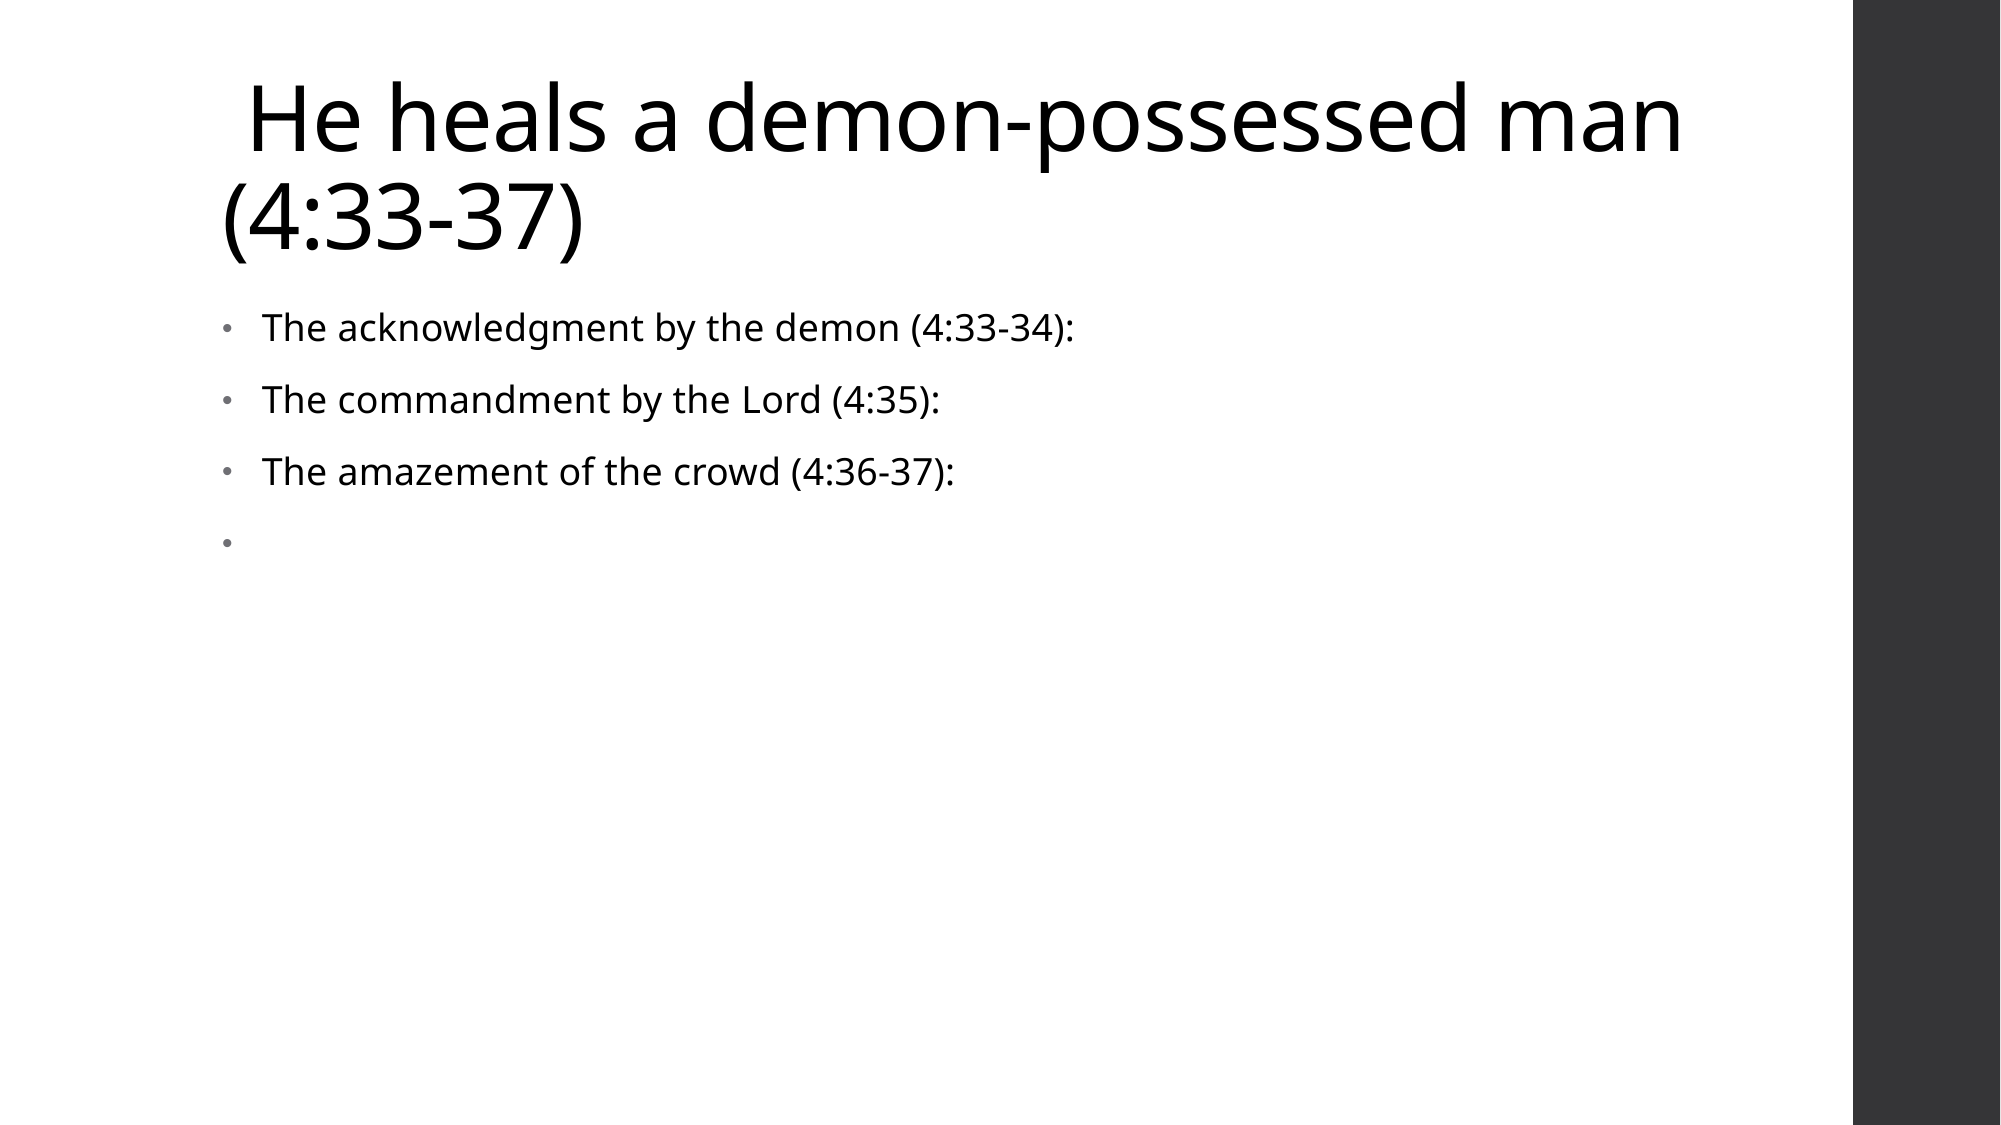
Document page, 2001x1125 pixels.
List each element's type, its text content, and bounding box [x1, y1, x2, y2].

list The acknowledgment by the demon (4:33-34): The commandment by the Lord (4:35): The amazement of the crowd (4:36-37): [206, 299, 1617, 1014]
title He heals a demon-possessed man (4:33-37) [206, 60, 1797, 278]
